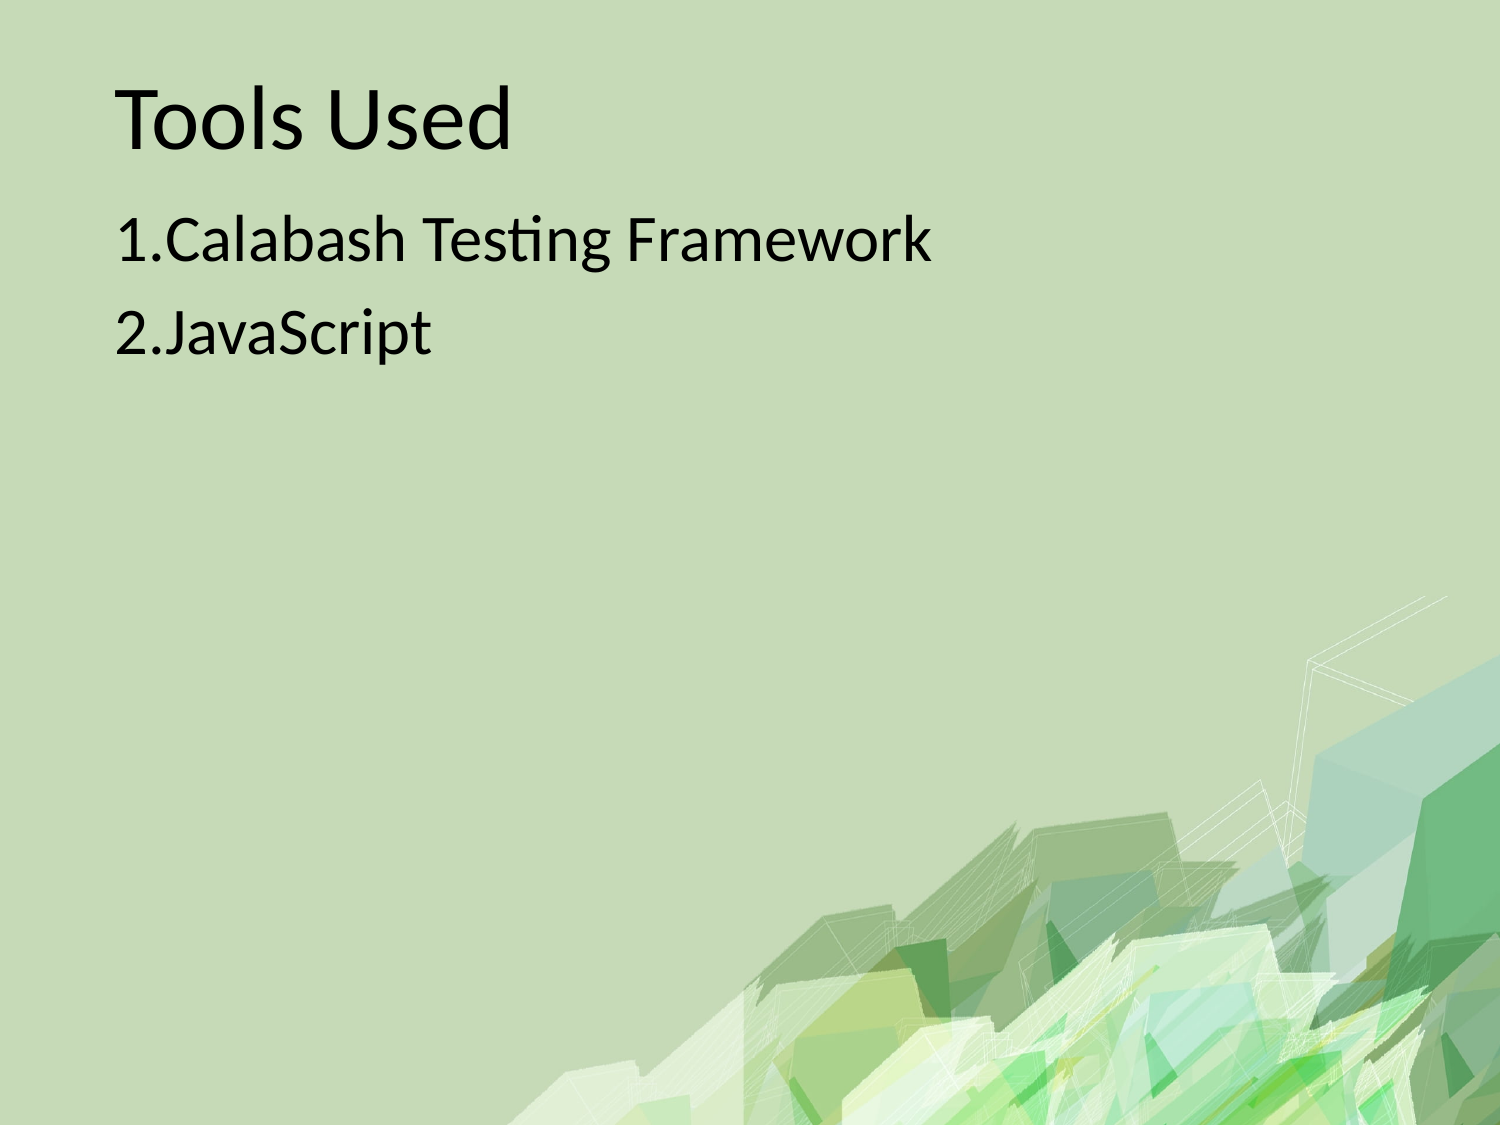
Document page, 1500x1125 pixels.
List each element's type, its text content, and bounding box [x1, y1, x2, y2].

subtitle Calabash Testing Framework JavaScript [99, 187, 1438, 1075]
picture [0, 0, 1500, 1125]
title Tools Used [99, 50, 1375, 175]
